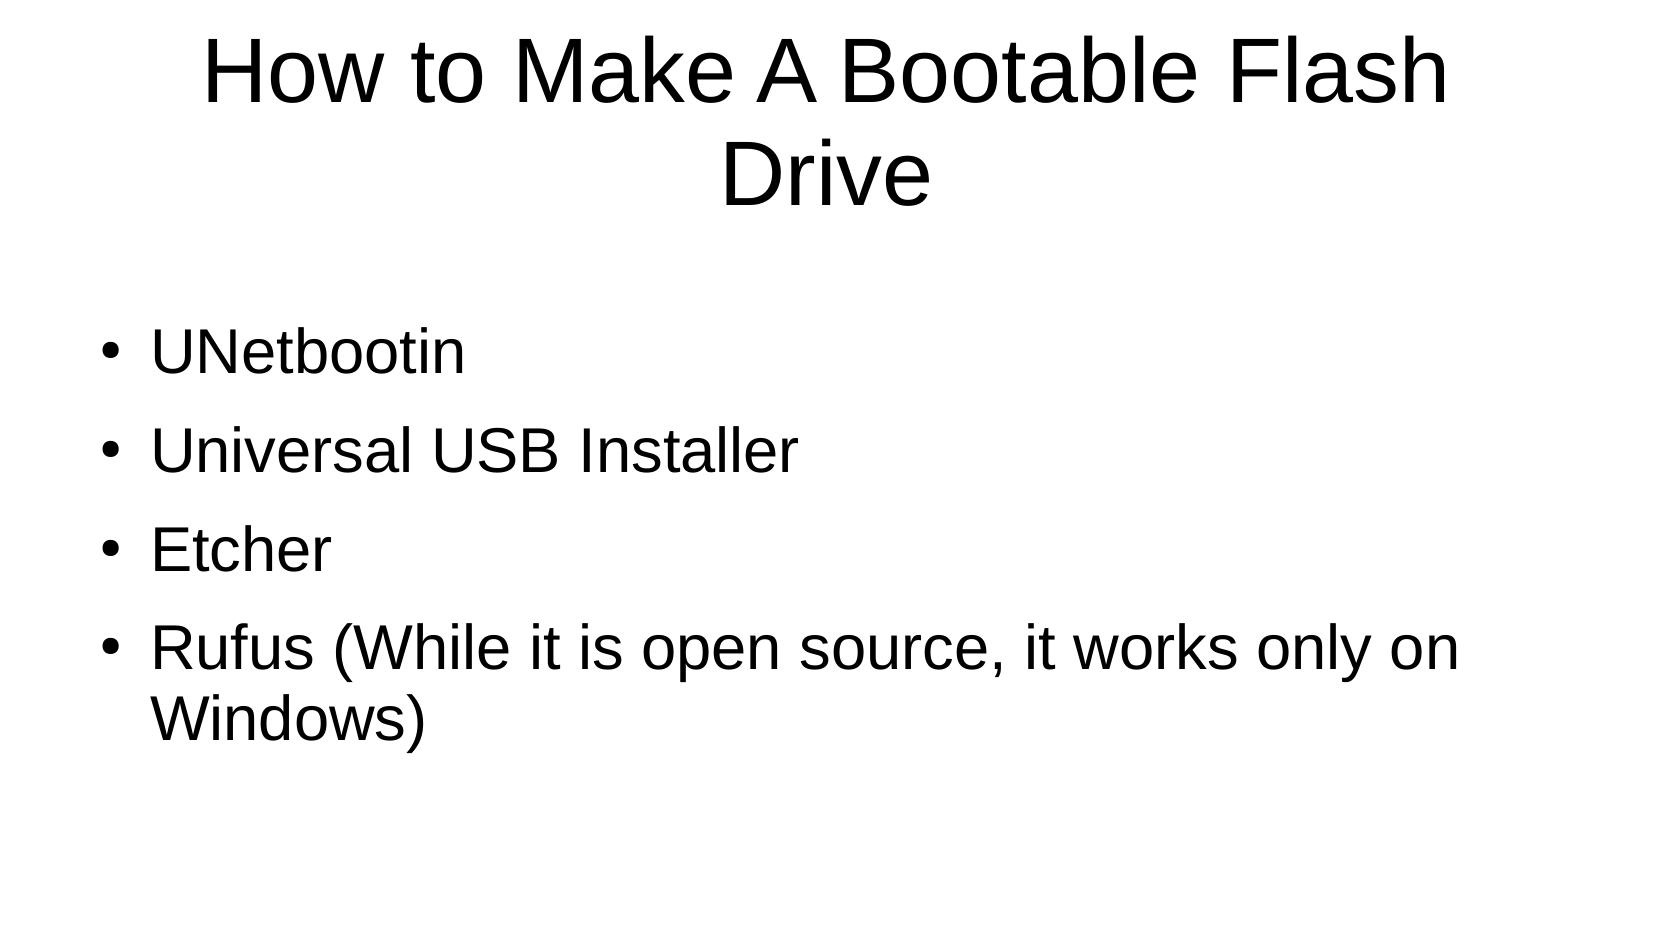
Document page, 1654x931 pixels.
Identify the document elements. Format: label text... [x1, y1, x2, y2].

title How to Make A Bootable Flash Drive [82, 19, 1571, 217]
list UNetbootin Universal USB Installer Etcher Rufus (While it is open source, it works only on Windows) [82, 217, 1571, 758]
